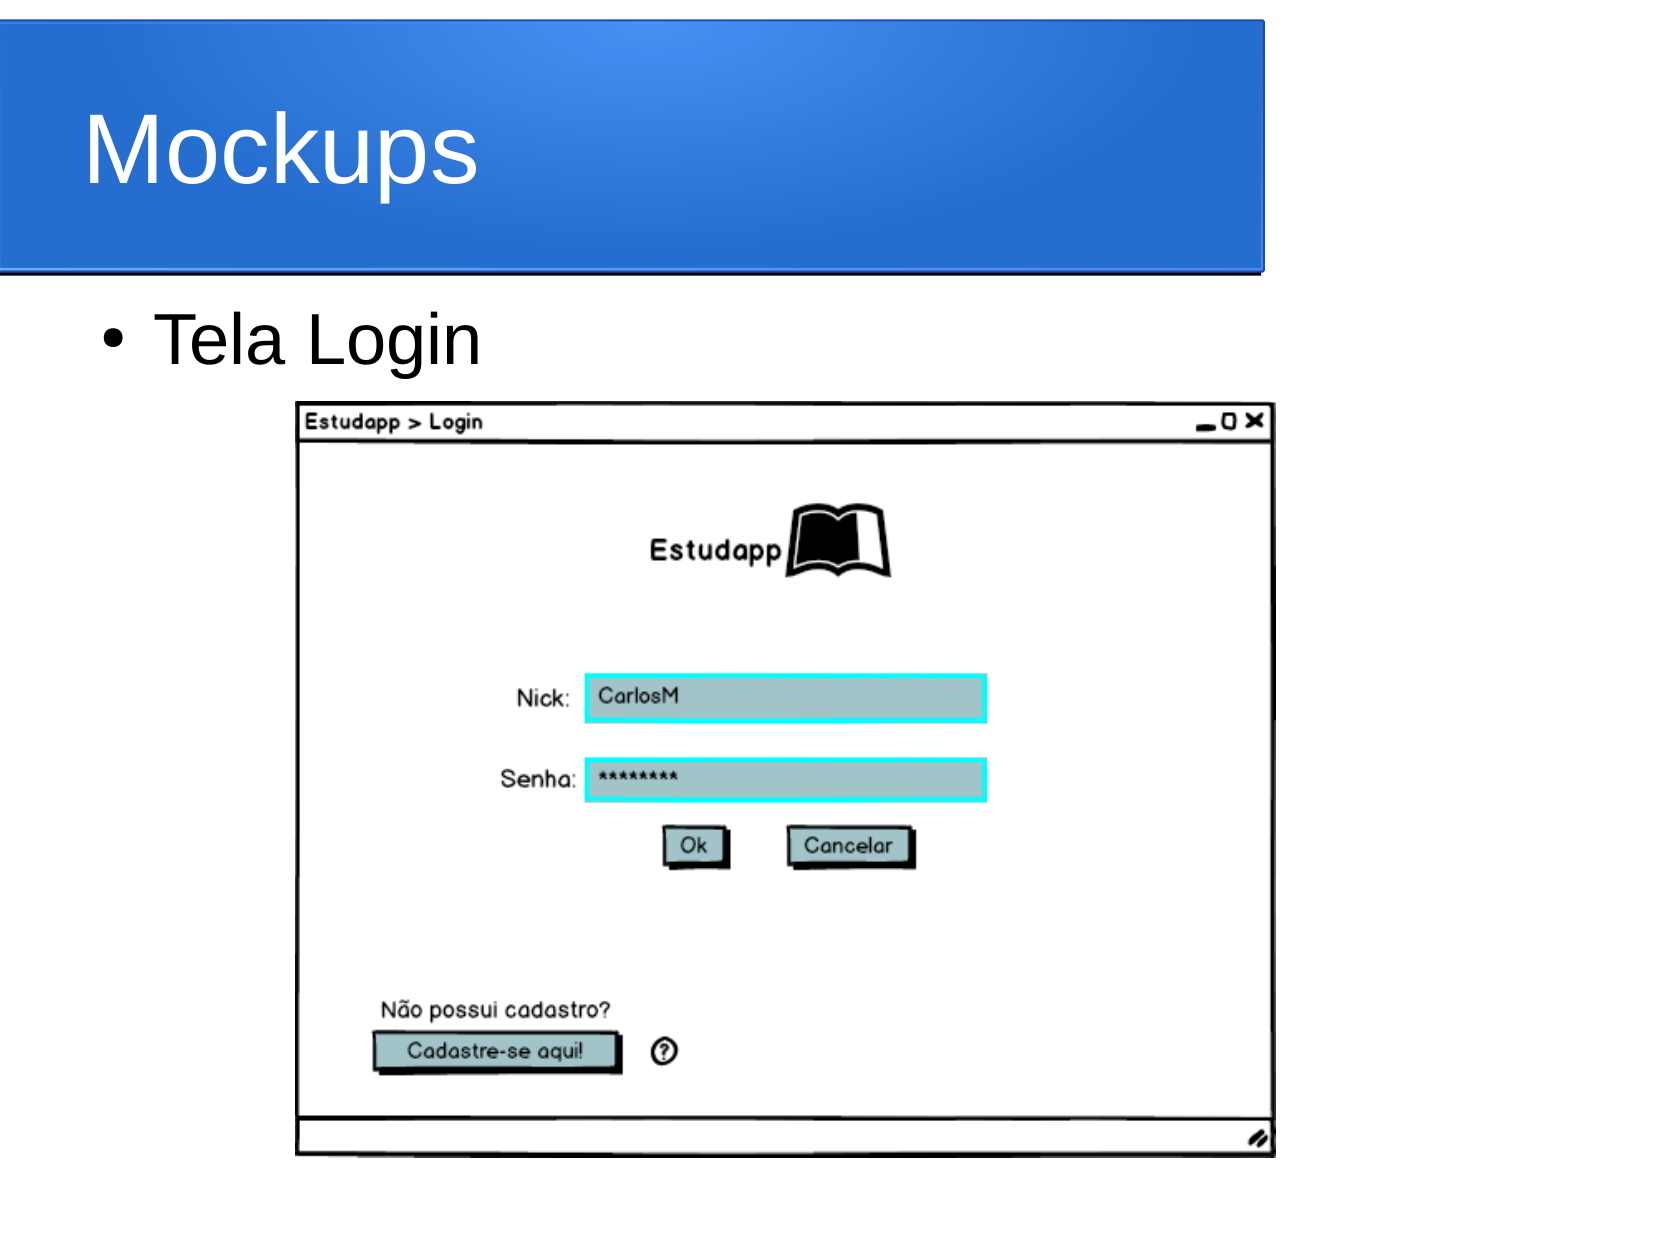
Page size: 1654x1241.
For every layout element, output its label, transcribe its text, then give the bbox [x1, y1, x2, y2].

title Mockups [82, 47, 1235, 252]
picture [295, 401, 1276, 1158]
list Tela Login [82, 299, 1571, 1019]
